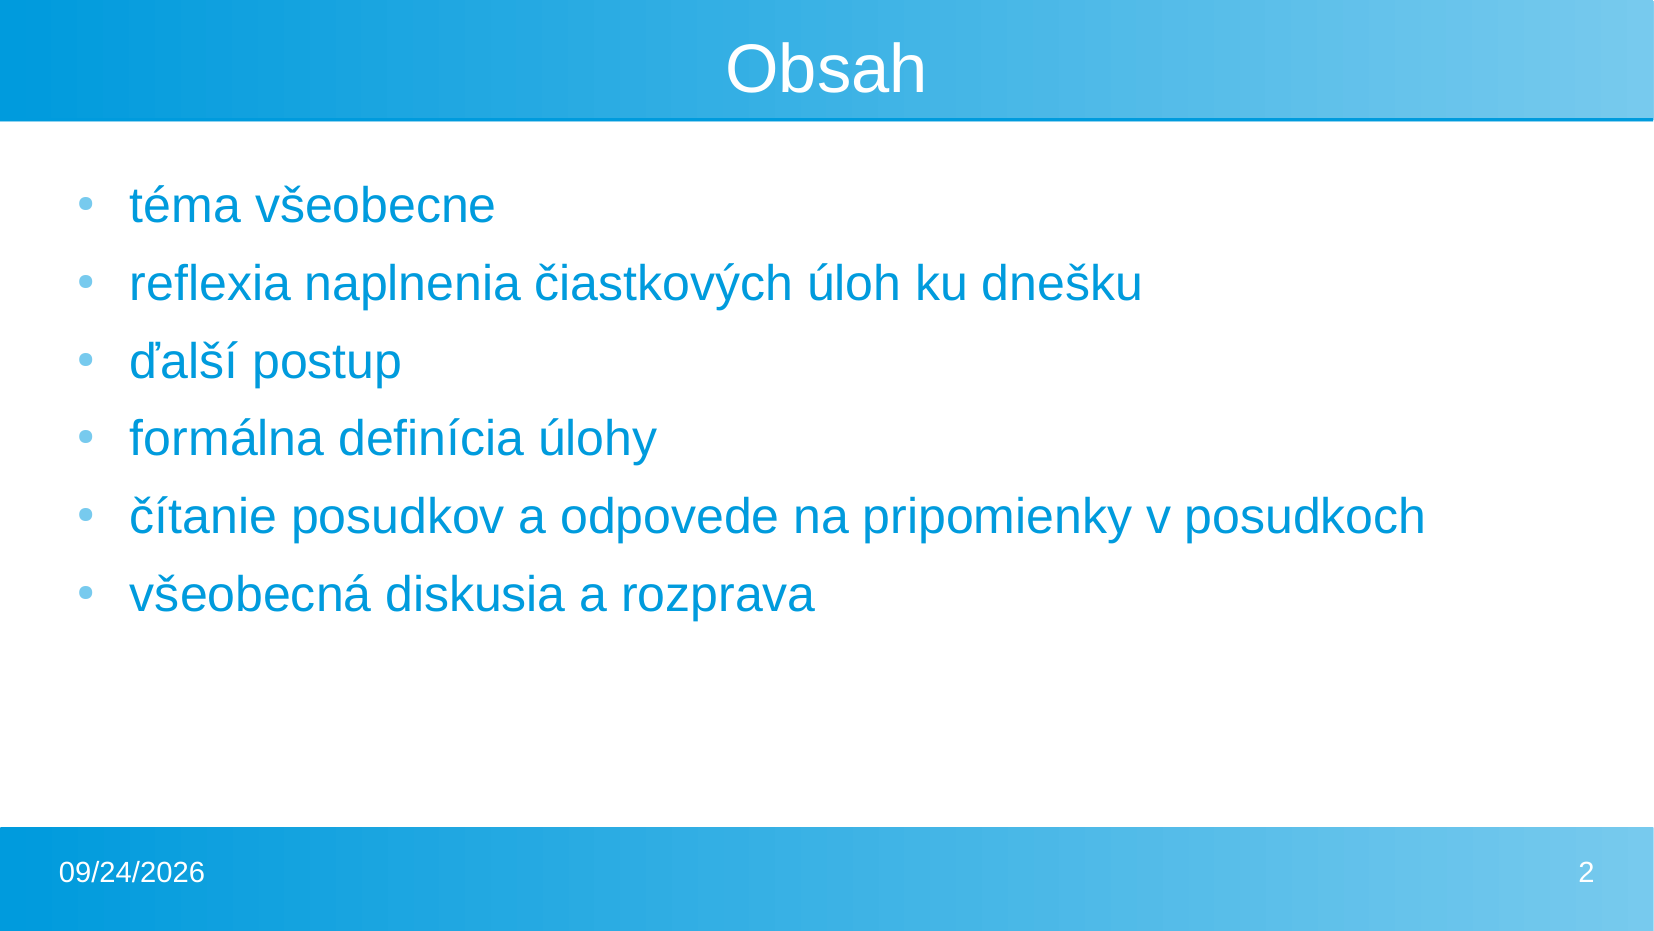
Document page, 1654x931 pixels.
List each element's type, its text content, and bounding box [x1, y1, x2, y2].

title Obsah [59, 29, 1595, 108]
list téma všeobecne reflexia naplnenia čiastkových úloh ku dnešku ďalší postup formálna definícia úlohy čítanie posudkov a odpovede na pripomienky v posudkoch všeobecná diskusia a rozprava [59, 177, 1595, 768]
